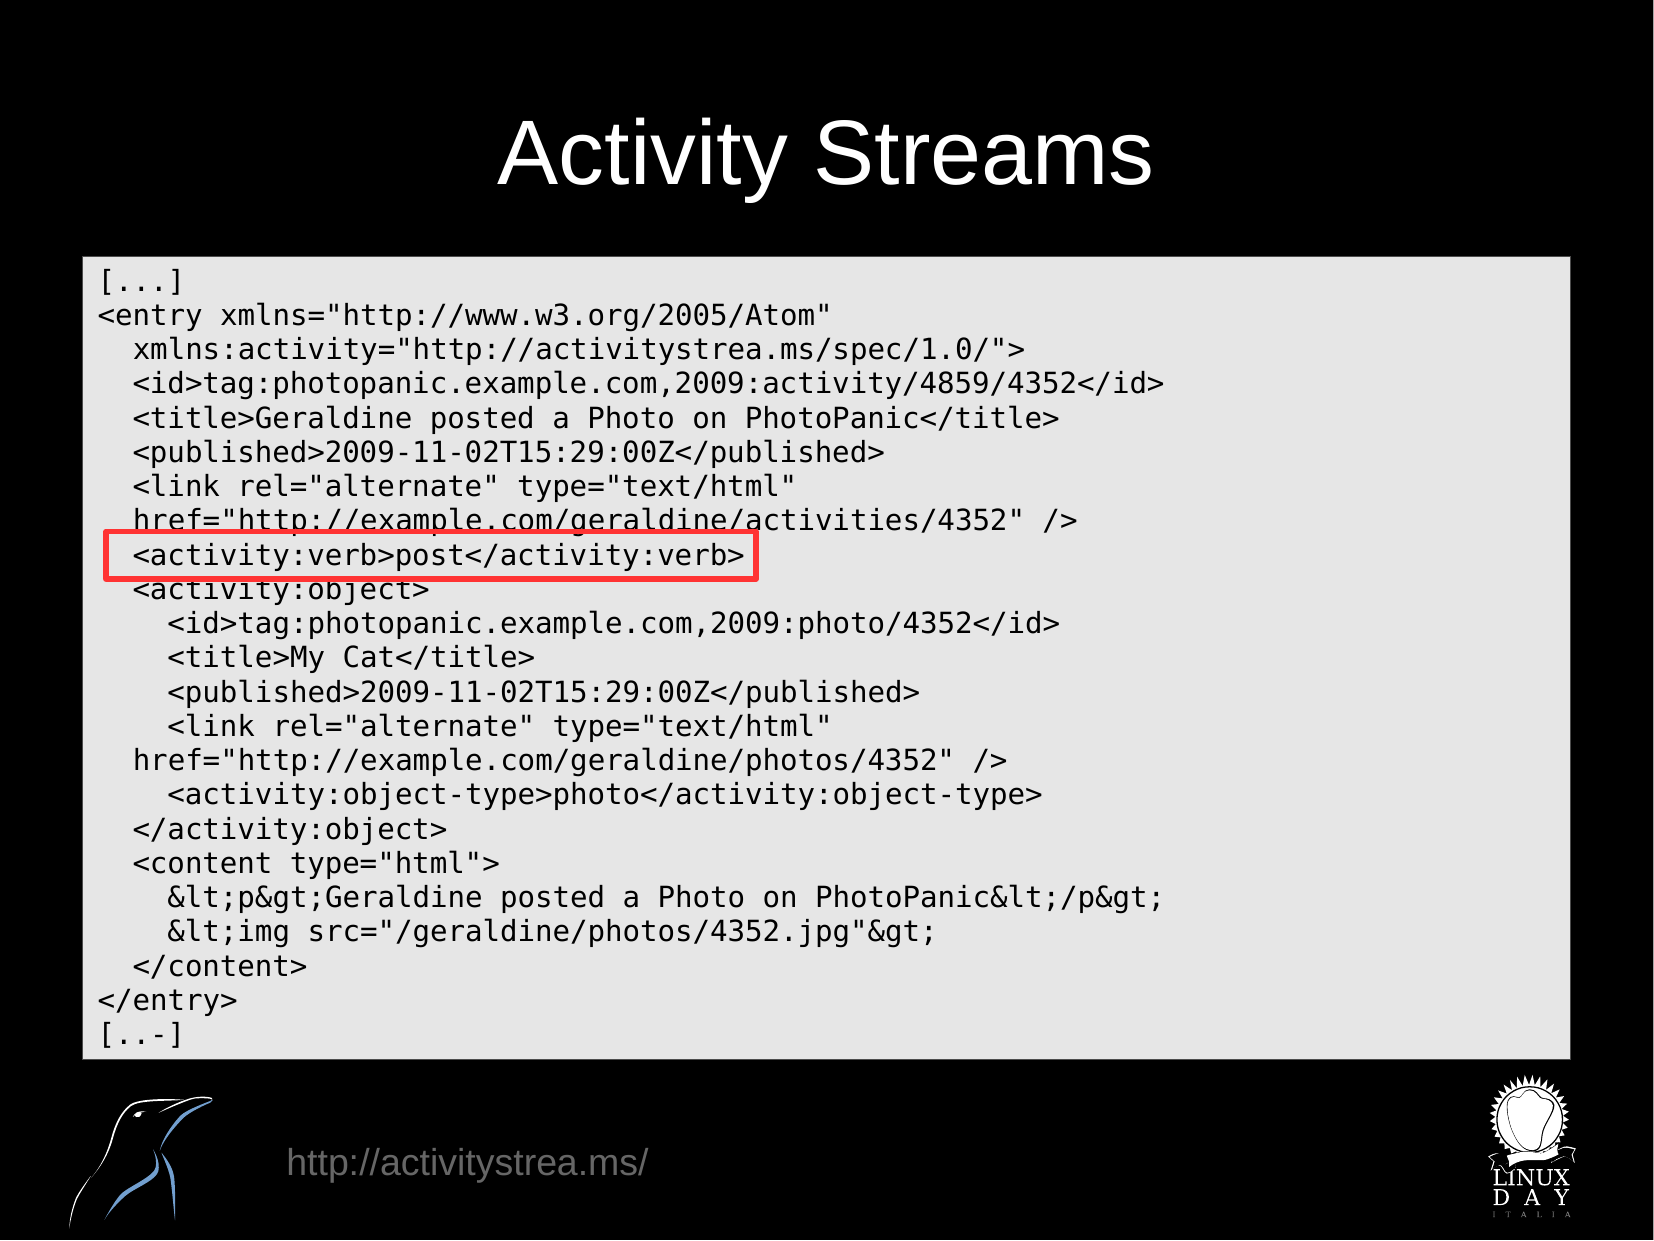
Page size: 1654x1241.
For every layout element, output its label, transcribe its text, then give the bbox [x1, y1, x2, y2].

title Activity Streams [82, 49, 1571, 256]
text_box [...] <entry xmlns="http://www.w3.org/2005/Atom" xmlns:activity="http://activitystrea.ms/spec/1.0/"> <id>tag:photopanic.example.com,2009:activity/4859/4352</id> <title>Geraldine posted a Photo on PhotoPanic</title> <published>2009-11-02T15:29:00Z</published> <link rel="alternate" type="text/html" href="http://example.com/geraldine/activities/4352" /> <activity:verb>post</activity:verb> <activity:object> <id>tag:photopanic.example.com,2009:photo/4352</id> <title>My Cat</title> <published>2009-11-02T15:29:00Z</published> <link rel="alternate" type="text/html" href="http://example.com/geraldine/photos/4352" /> <activity:object-type>photo</activity:object-type> </activity:object> <content type="html"> &lt;p&gt;Geraldine posted a Photo on PhotoPanic&lt;/p&gt; &lt;img src="/geraldine/photos/4352.jpg"&gt; </content> </entry> [..-] [82, 256, 1571, 1060]
text_box http://activitystrea.ms/ [271, 1133, 1441, 1191]
